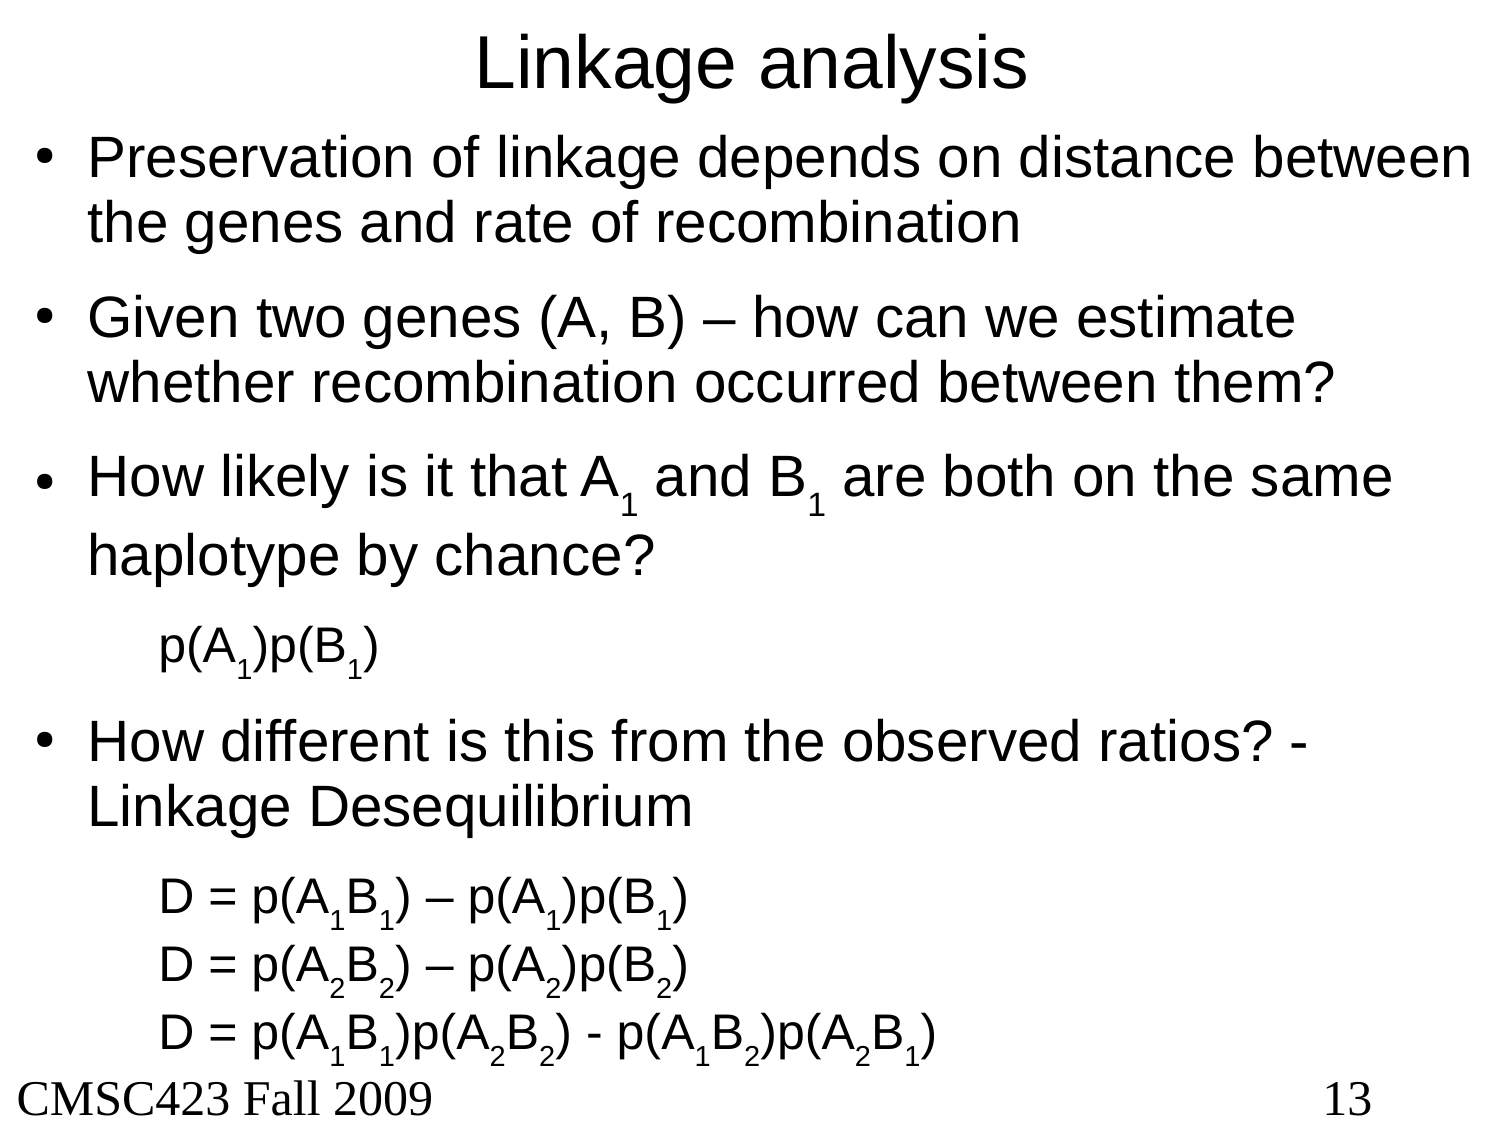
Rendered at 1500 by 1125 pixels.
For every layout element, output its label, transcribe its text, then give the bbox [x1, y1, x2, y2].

list Preservation of linkage depends on distance between the genes and rate of recombination Given two genes (A, B) – how can we estimate whether recombination occurred between them? How likely is it that A1 and B1 are both on the same haplotype by chance? p(A1)p(B1) How different is this from the observed ratios? - Linkage Desequilibrium D = p(A1B1) – p(A1)p(B1) D = p(A2B2) – p(A2)p(B2) D = p(A1B1)p(A2B2) - p(A1B2)p(A2B1) [16, 124, 1485, 1070]
title Linkage analysis [19, 9, 1485, 116]
